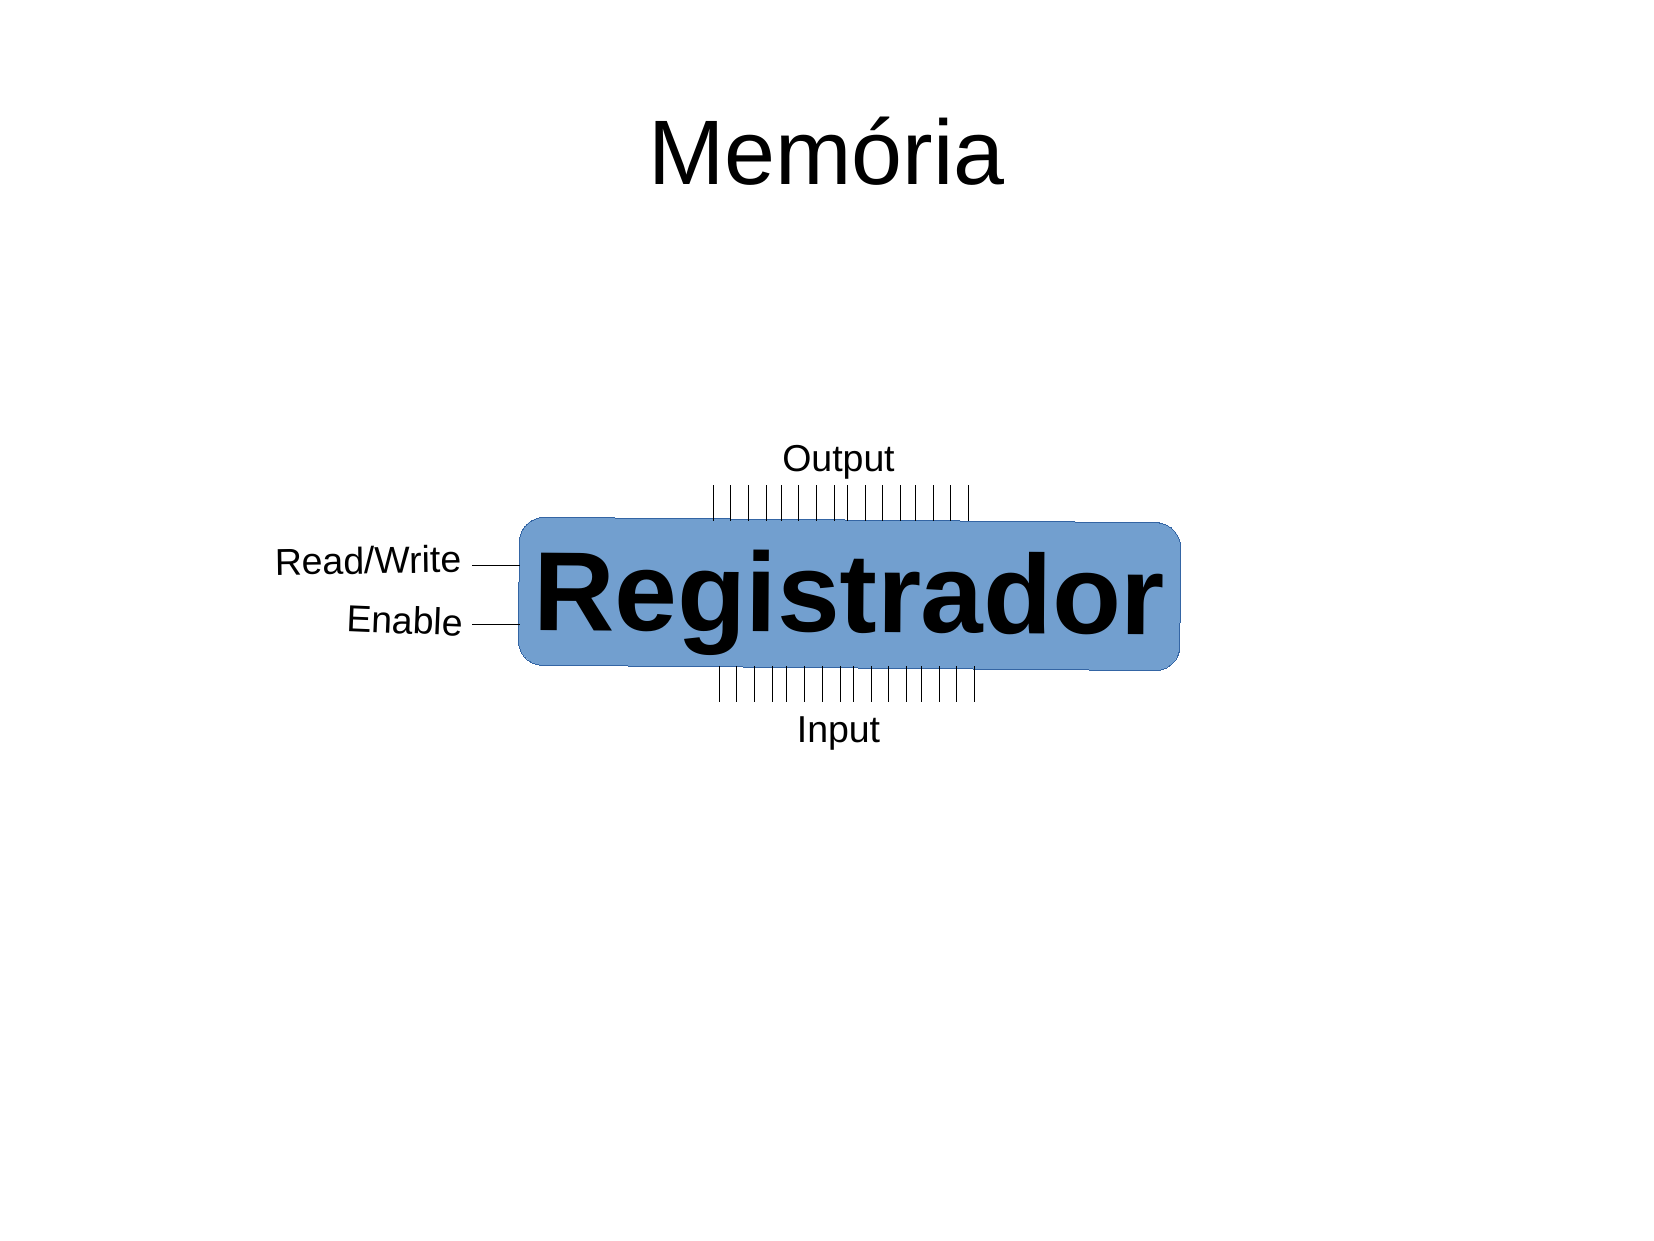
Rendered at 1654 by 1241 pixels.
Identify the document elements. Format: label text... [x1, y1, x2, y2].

text_box Read/Write [259, 530, 511, 591]
title Memória [82, 49, 1571, 257]
text_box Registrador [518, 517, 1181, 671]
text_box Input [614, 701, 1063, 759]
text_box Enable [330, 590, 525, 656]
text_box Output [614, 429, 1063, 487]
